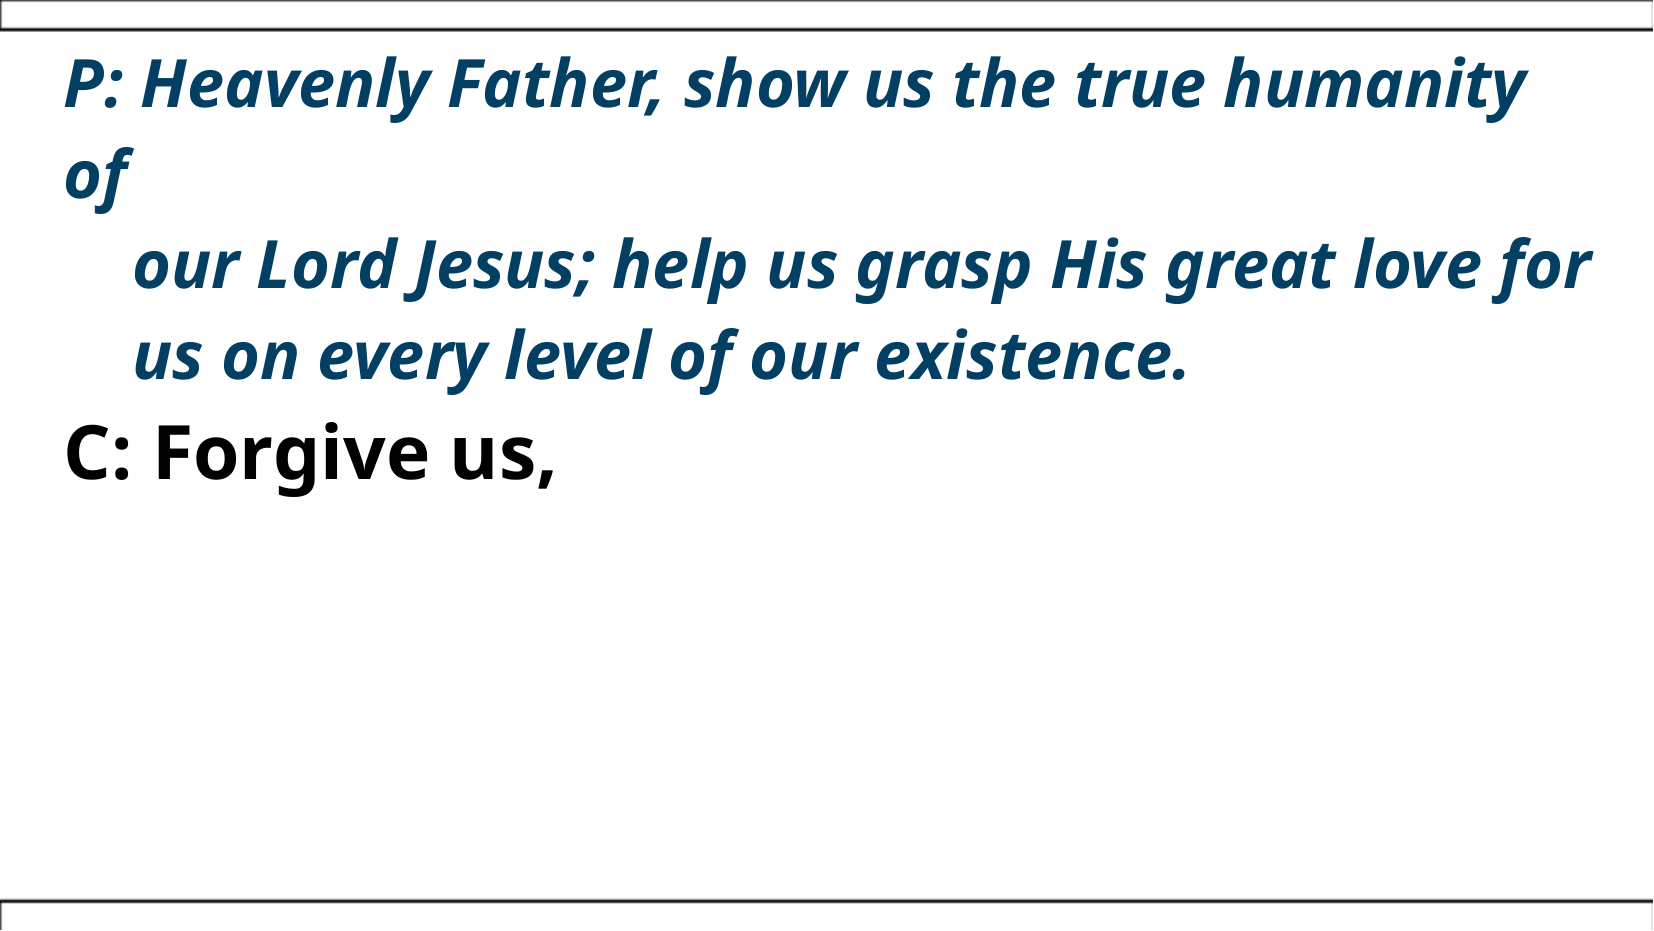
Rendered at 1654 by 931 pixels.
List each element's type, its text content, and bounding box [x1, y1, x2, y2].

picture [0, 0, 1653, 930]
text_box P: Heavenly Father, show us the true humanity of our Lord Jesus; help us grasp His great love for us on every level of our existence. C: Forgive us, [48, 28, 1608, 410]
